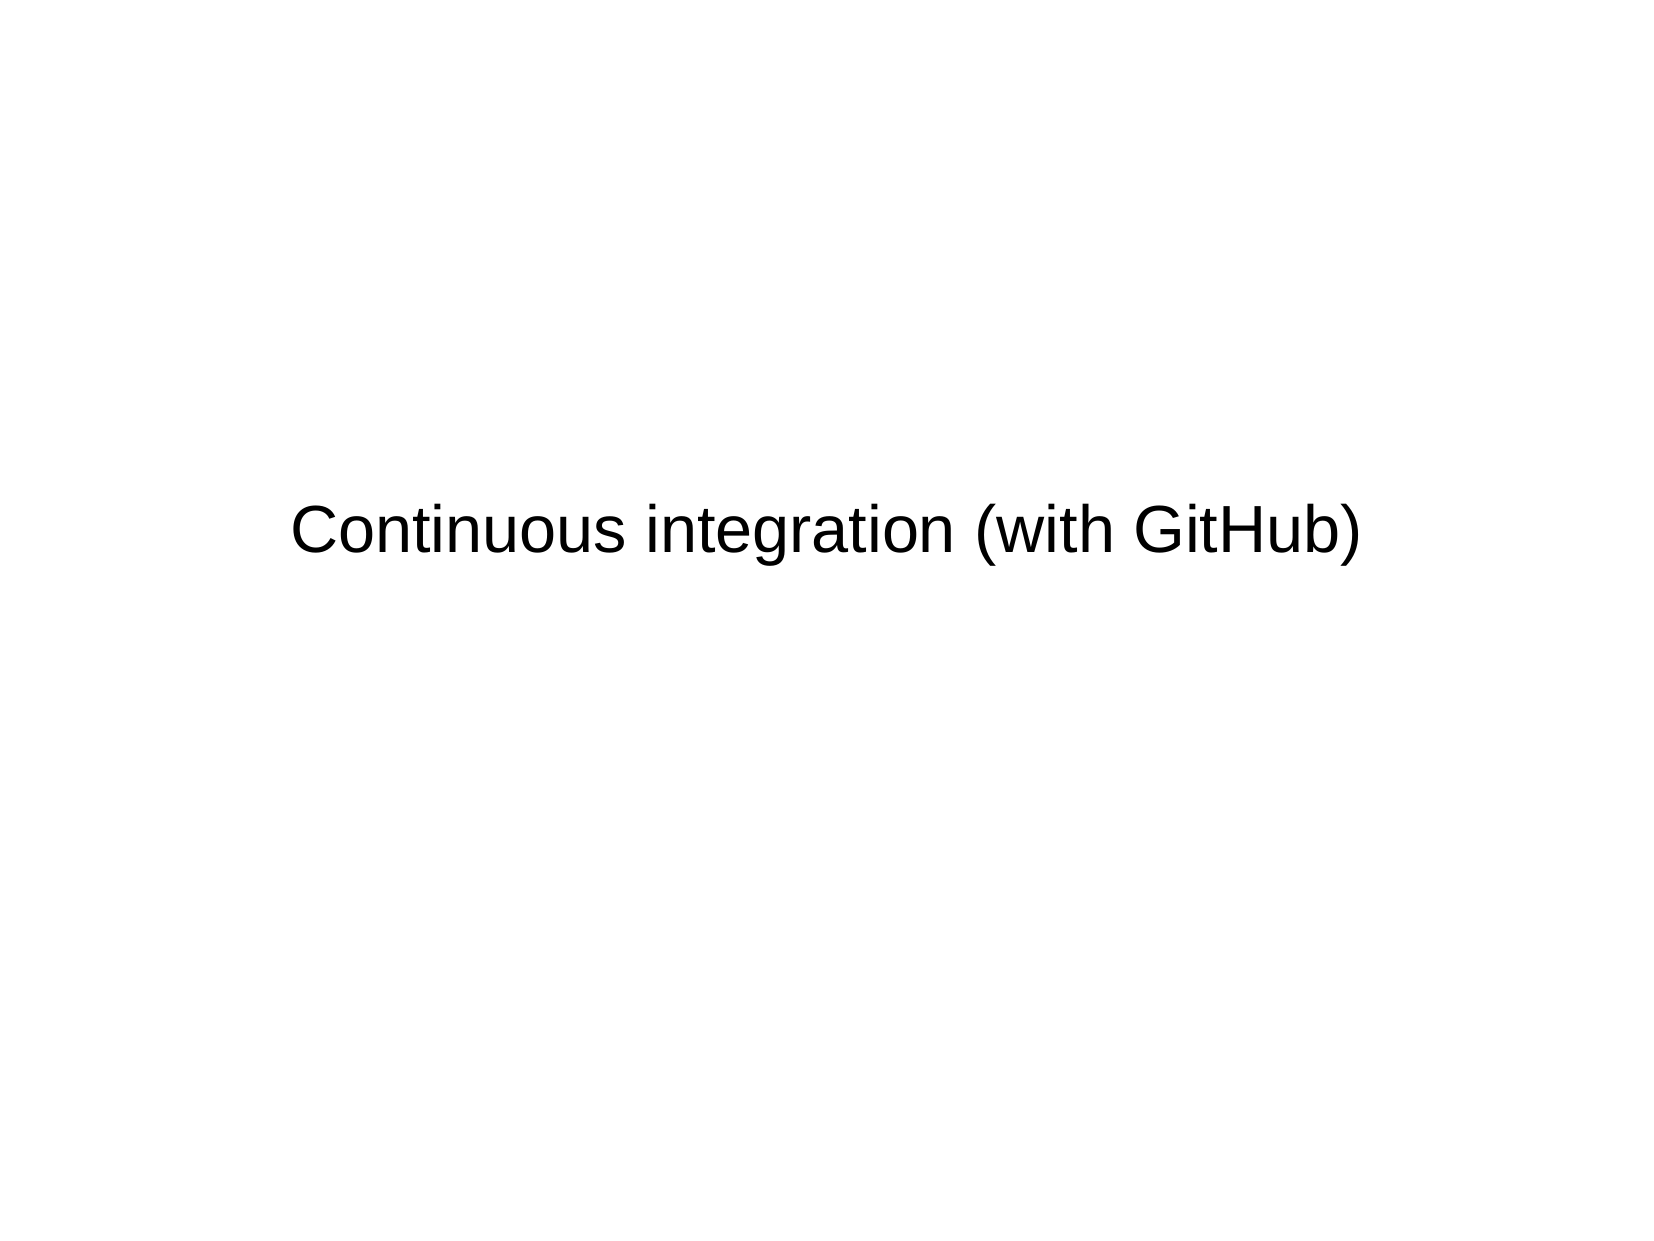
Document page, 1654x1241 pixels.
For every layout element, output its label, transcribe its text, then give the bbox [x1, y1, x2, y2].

subtitle Continuous integration (with GitHub) [82, 49, 1571, 1010]
